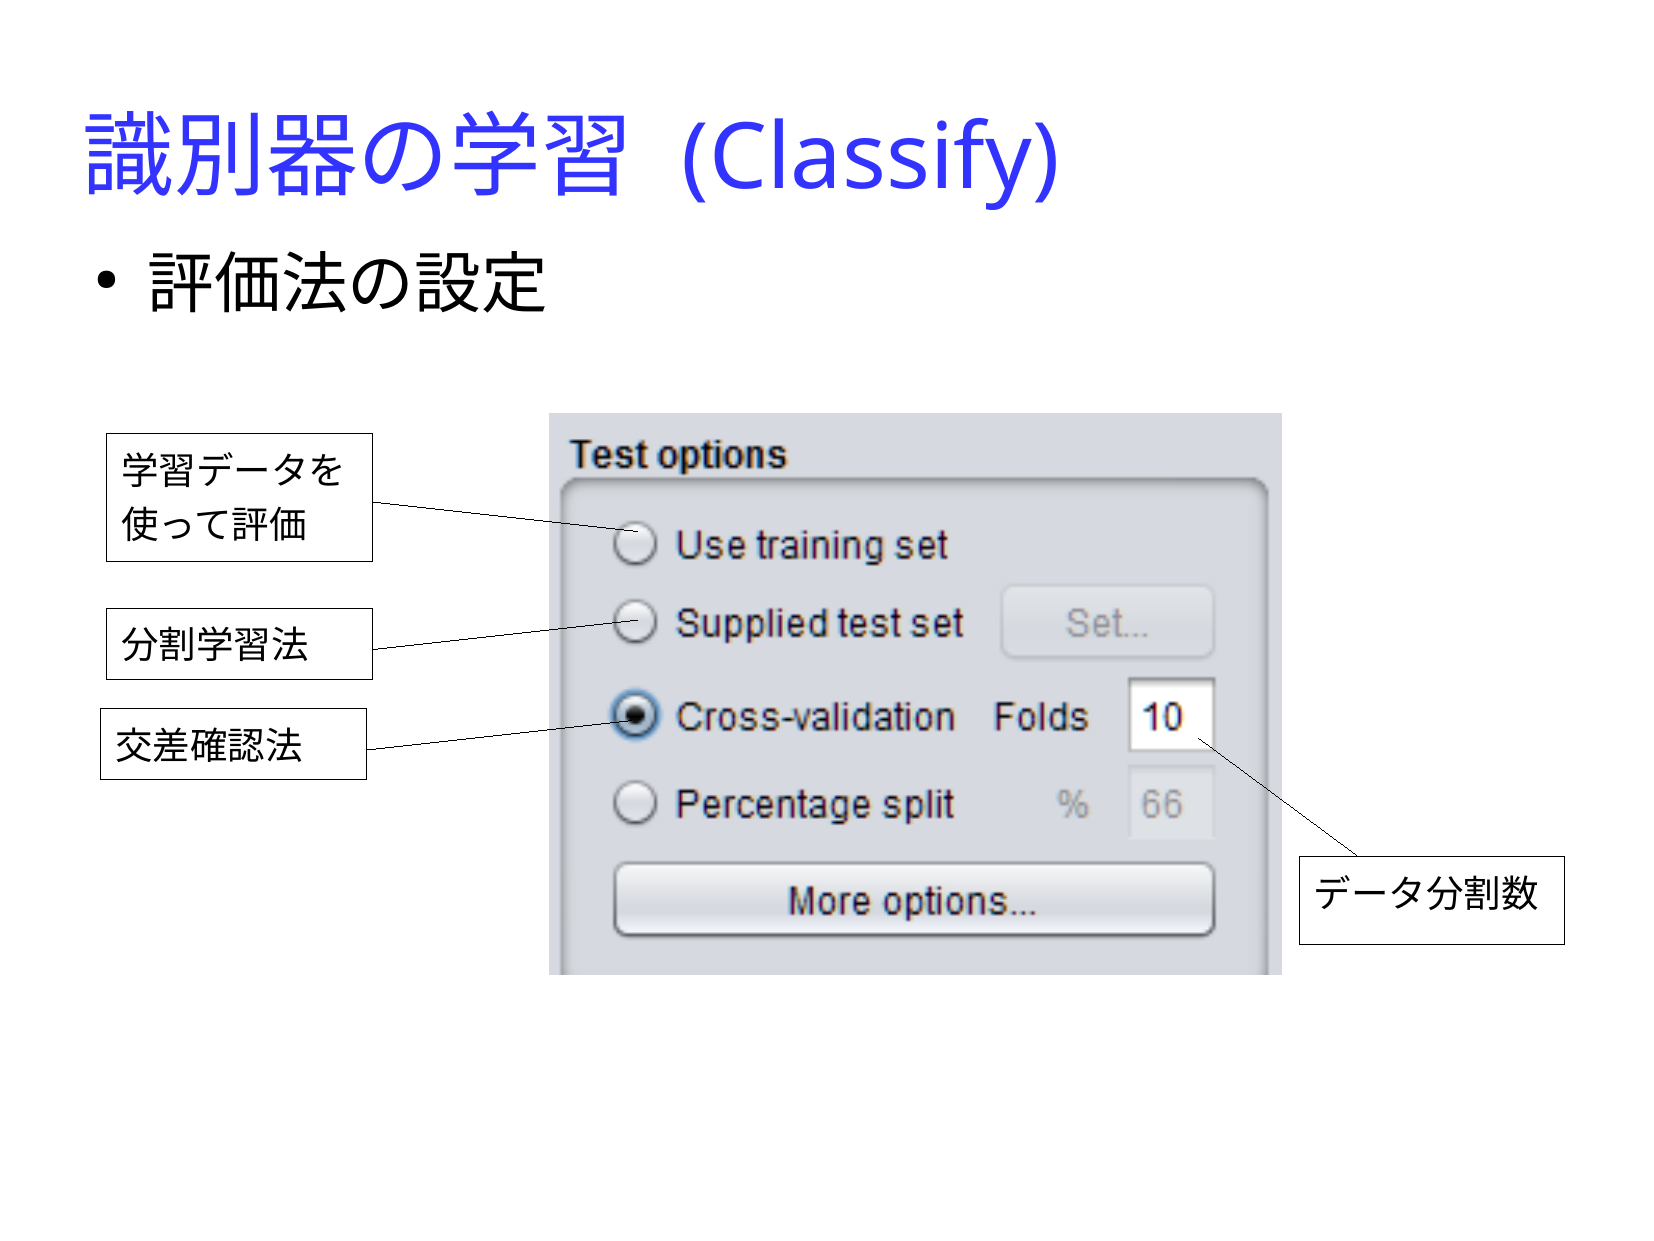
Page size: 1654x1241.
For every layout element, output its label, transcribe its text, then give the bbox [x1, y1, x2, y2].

text_box 交差確認法 [100, 708, 367, 780]
title 識別器の学習 (Classify) [82, 49, 1571, 257]
list 評価法の設定 [76, 236, 1565, 956]
text_box 学習データを 使って評価 [106, 433, 373, 562]
picture [549, 413, 1282, 975]
text_box データ分割数 [1299, 856, 1565, 945]
text_box 分割学習法 [106, 608, 373, 680]
